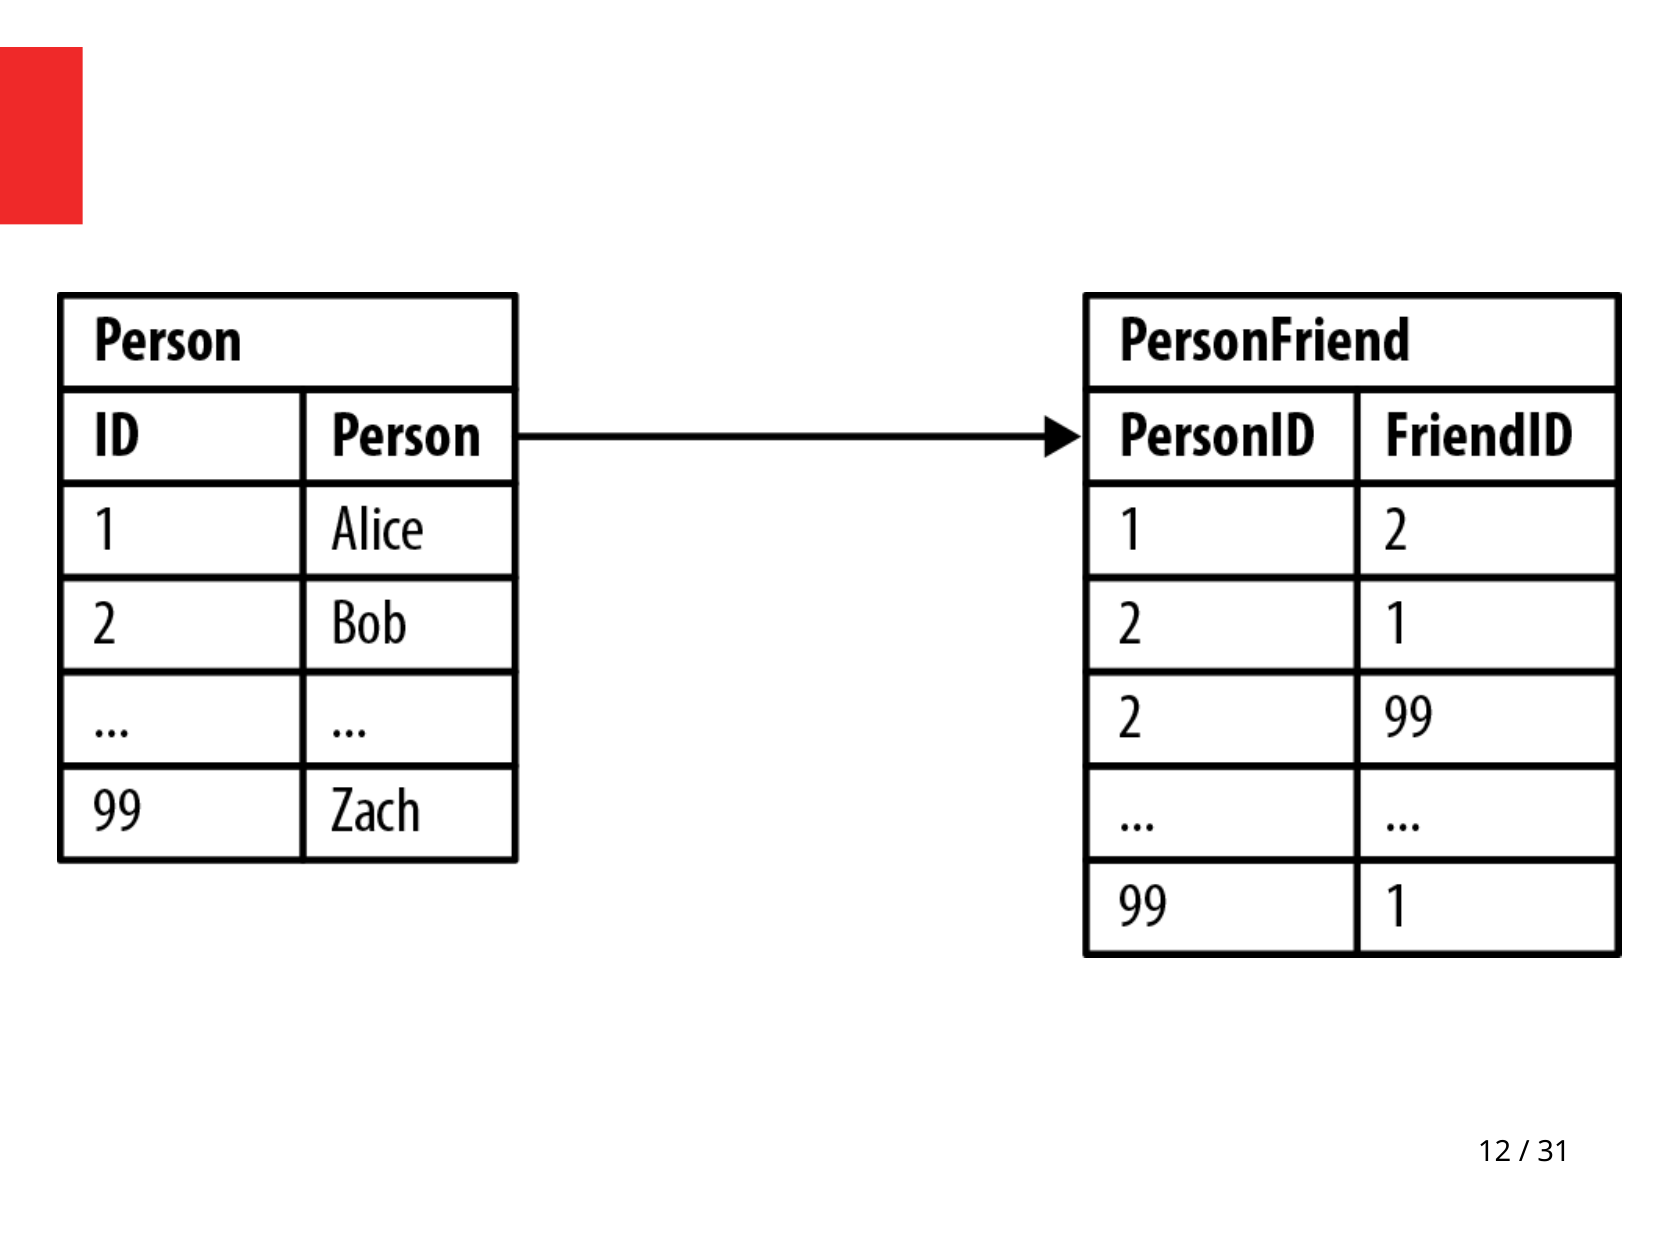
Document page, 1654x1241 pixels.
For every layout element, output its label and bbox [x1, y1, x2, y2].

picture [57, 292, 1622, 958]
